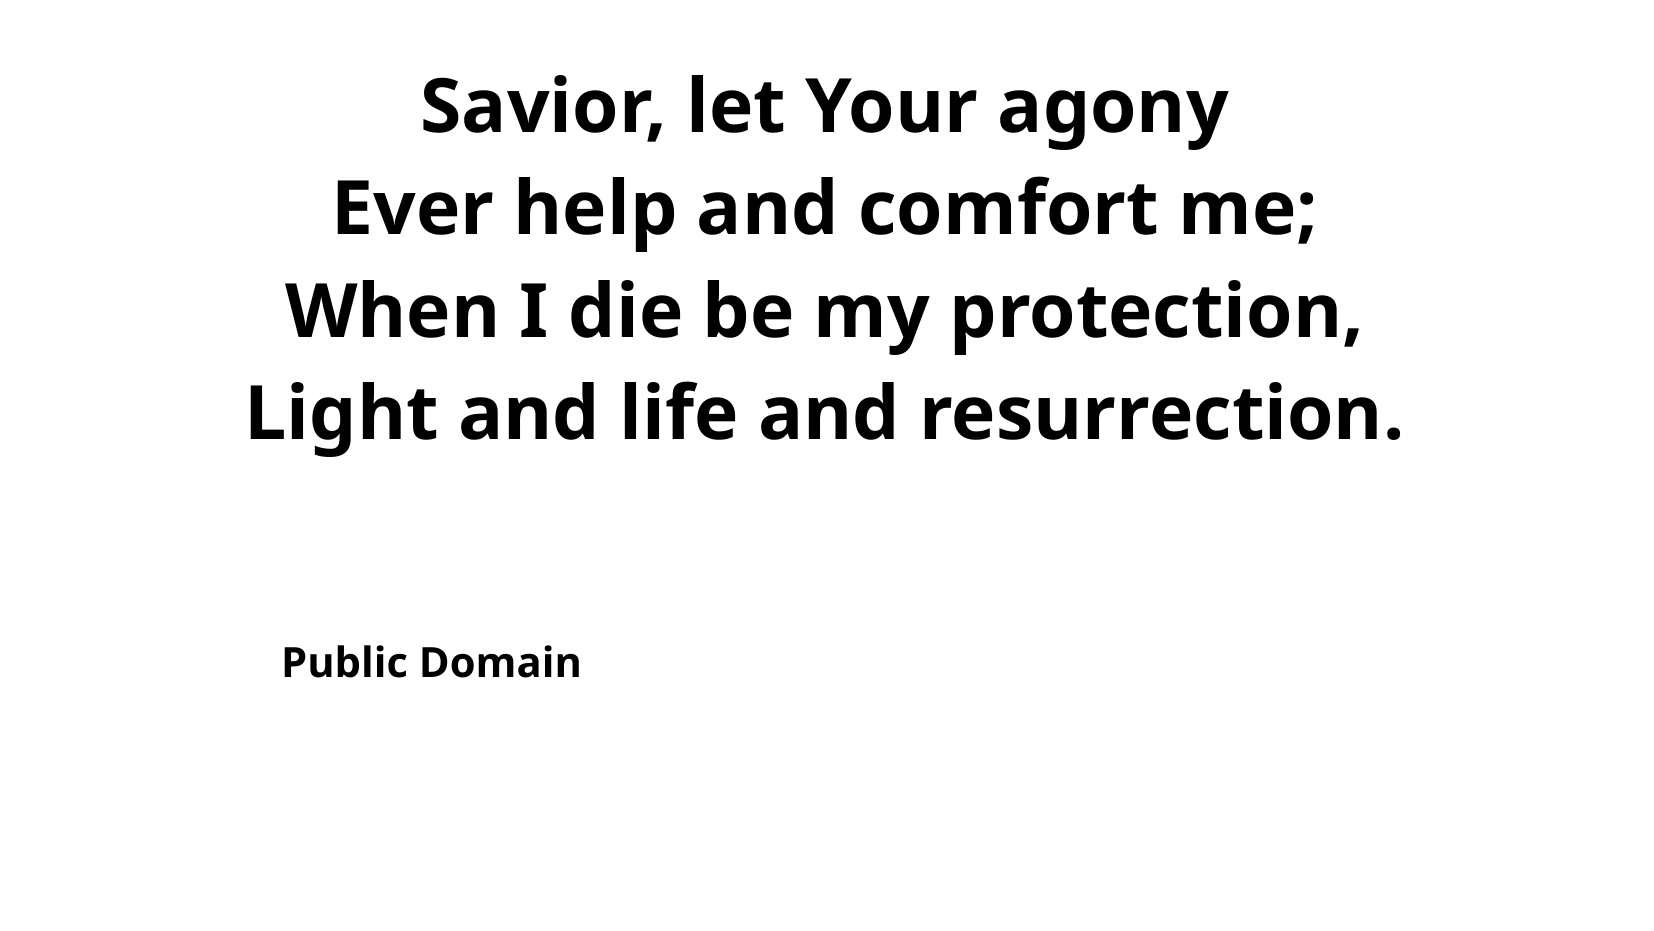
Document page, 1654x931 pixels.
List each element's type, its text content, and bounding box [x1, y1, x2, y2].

text_box Savior, let Your agony Ever help and comfort me; When I die be my protection, Light and life and resurrection. Public Domain [105, 45, 1546, 682]
